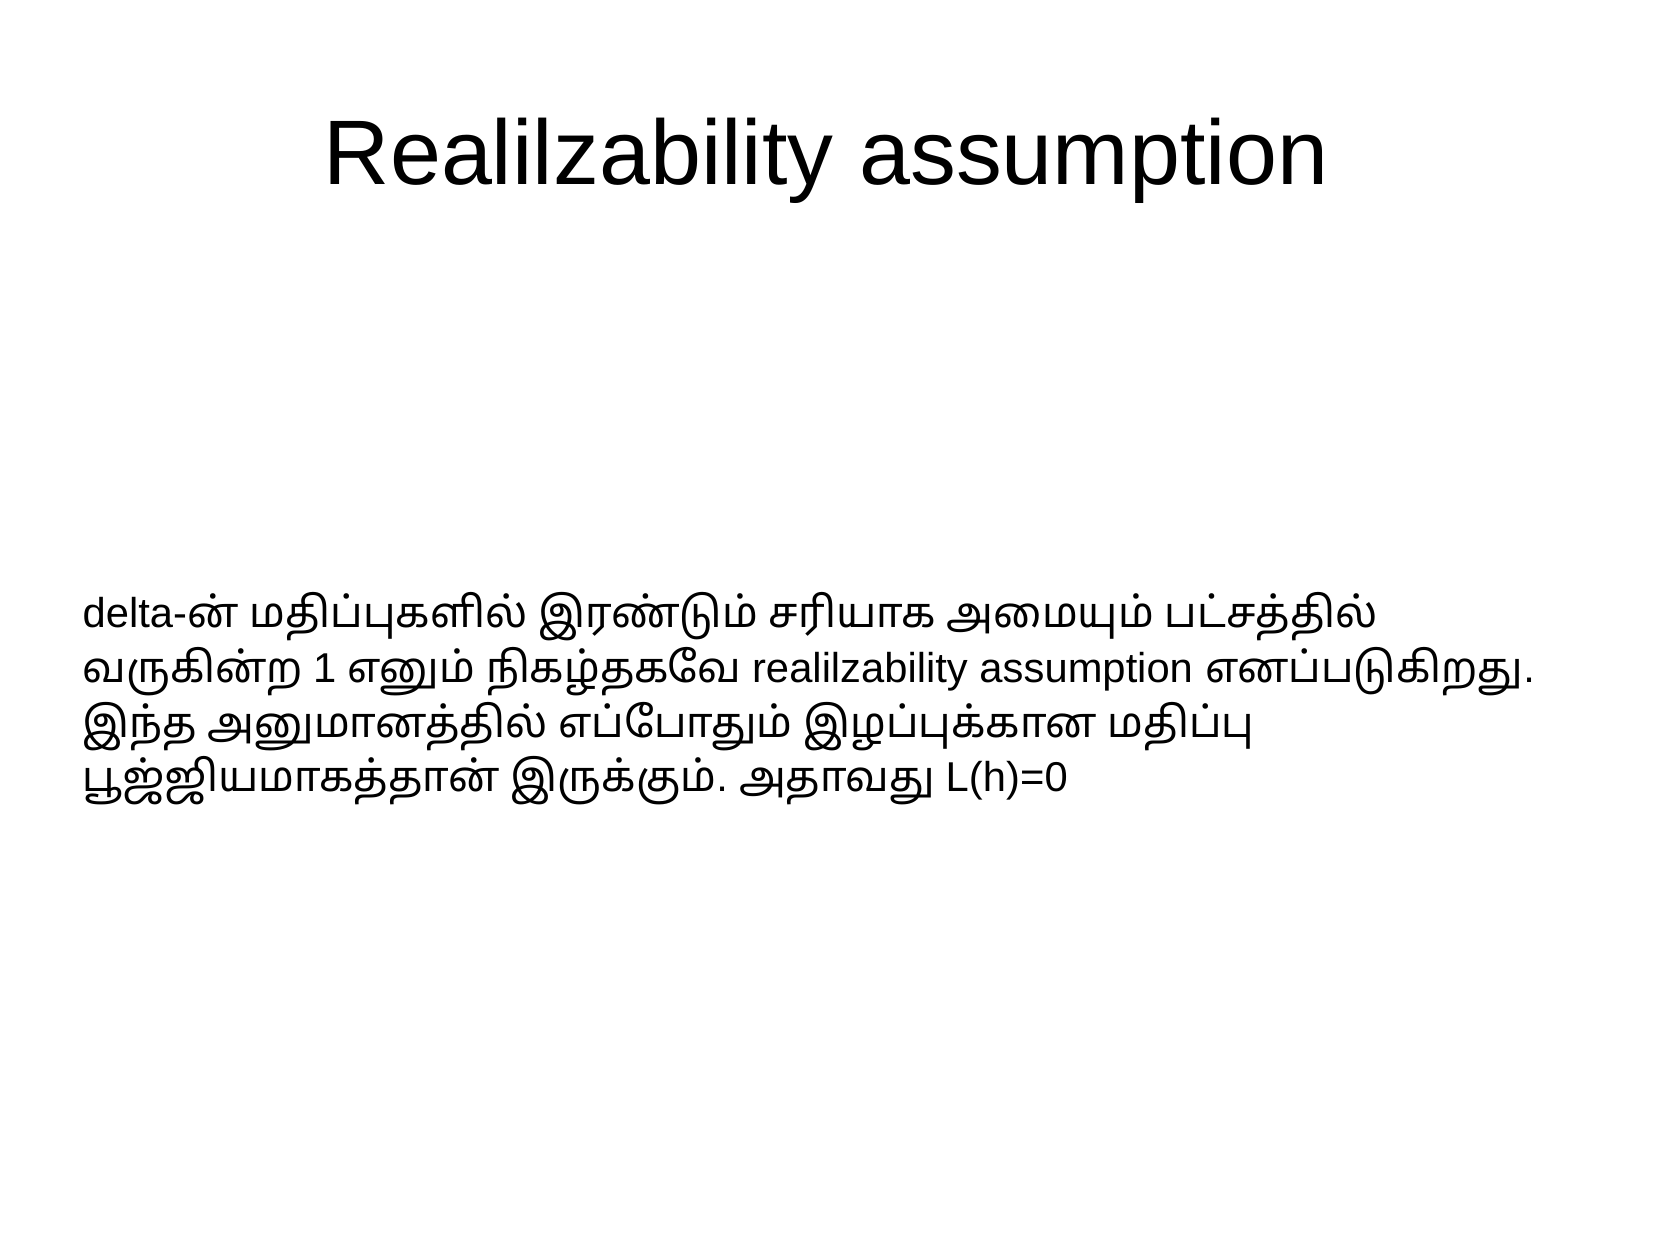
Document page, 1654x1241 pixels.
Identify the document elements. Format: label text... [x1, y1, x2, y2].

title Realilzability assumption [82, 49, 1571, 257]
subtitle delta-ன் மதிப்புகளில் இரண்டும் சரியாக அமையும் பட்சத்தில் வருகின்ற 1 எனும் நிகழ்தகவே realilzability assumption எனப்படுகிறது. இந்த அனுமானத்தில் எப்போதும் இழப்புக்கான மதிப்பு பூஜ்ஜியமாகத்தான் இருக்கும். அதாவது L(h)=0 [82, 290, 1571, 1109]
